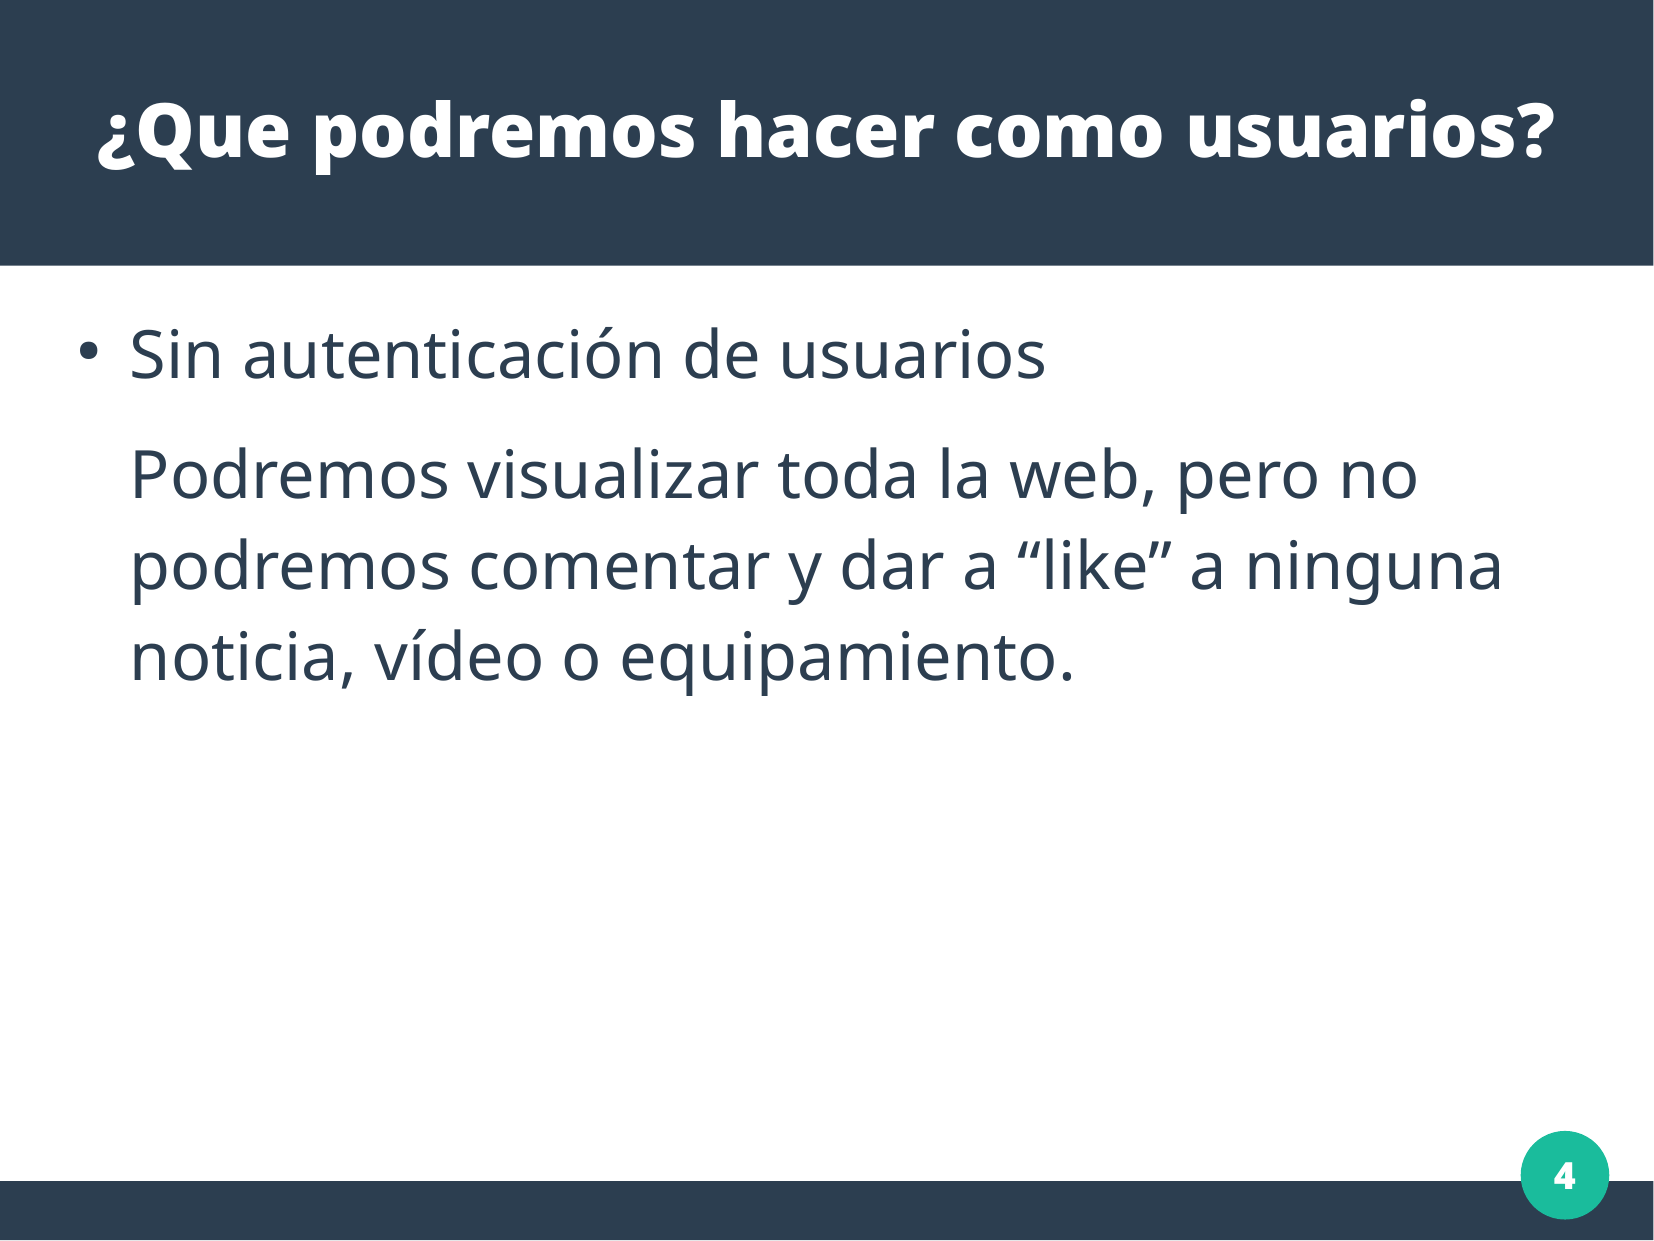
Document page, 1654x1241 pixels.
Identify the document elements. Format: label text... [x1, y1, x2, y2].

list Sin autenticación de usuarios Podremos visualizar toda la web, pero no podremos comentar y dar a “like” a ninguna noticia, vídeo o equipamiento. [59, 307, 1595, 1134]
title ¿Que podremos hacer como usuarios? [59, 49, 1595, 207]
